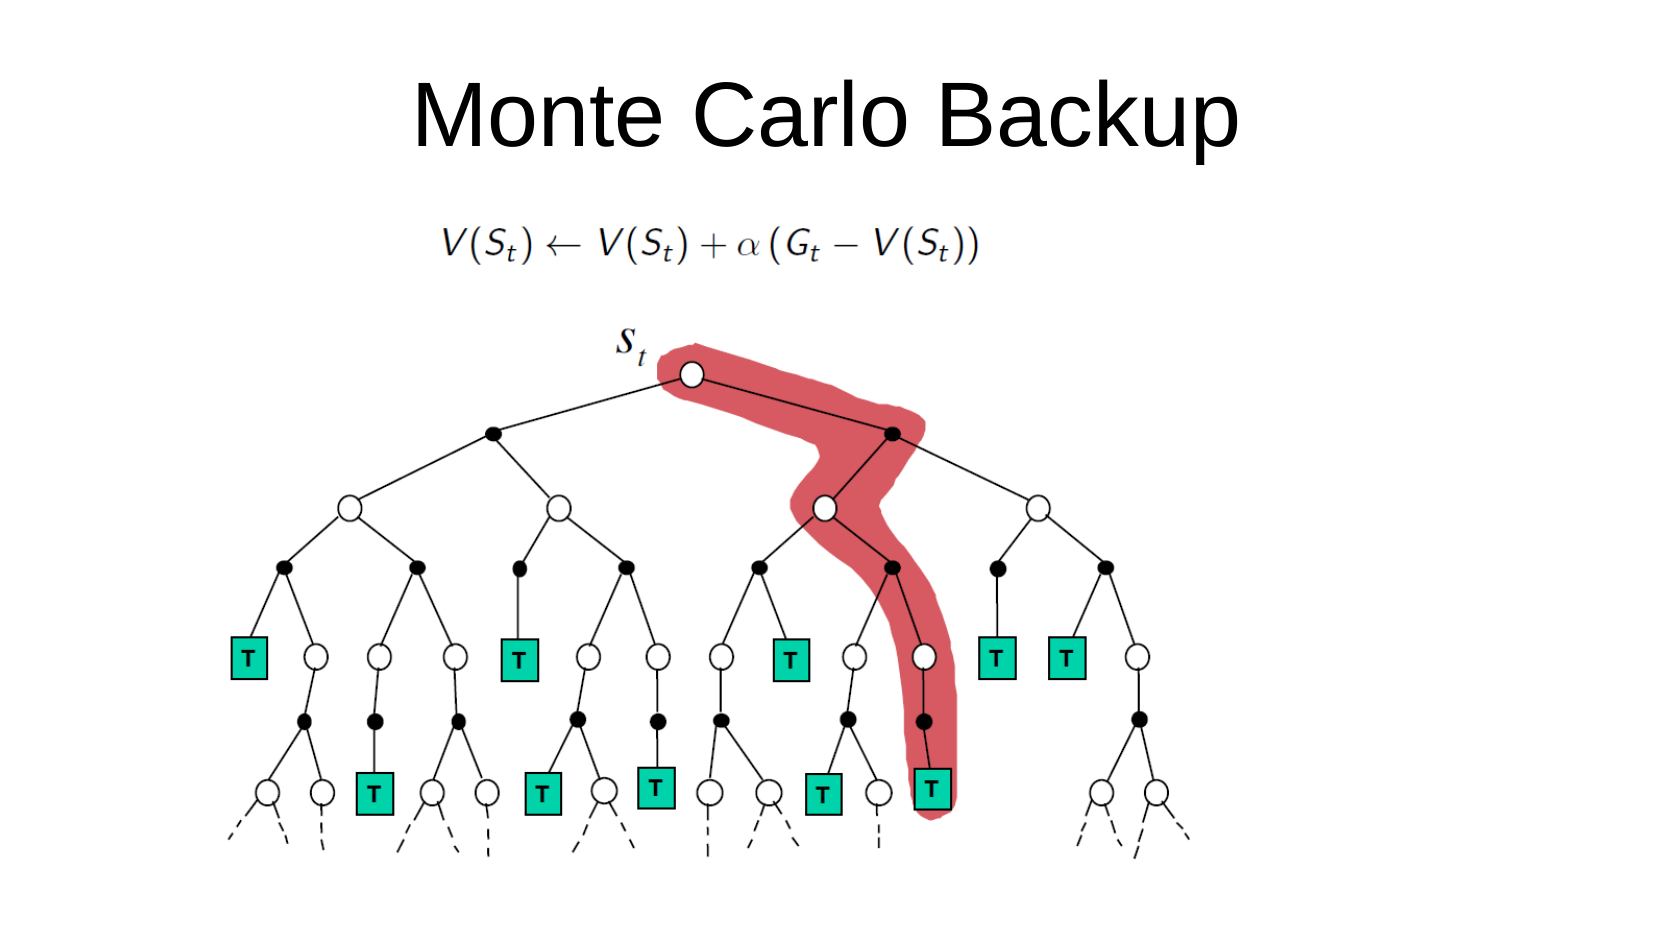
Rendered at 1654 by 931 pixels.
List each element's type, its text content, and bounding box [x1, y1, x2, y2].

title Monte Carlo Backup [82, 37, 1571, 193]
picture [117, 200, 1315, 868]
